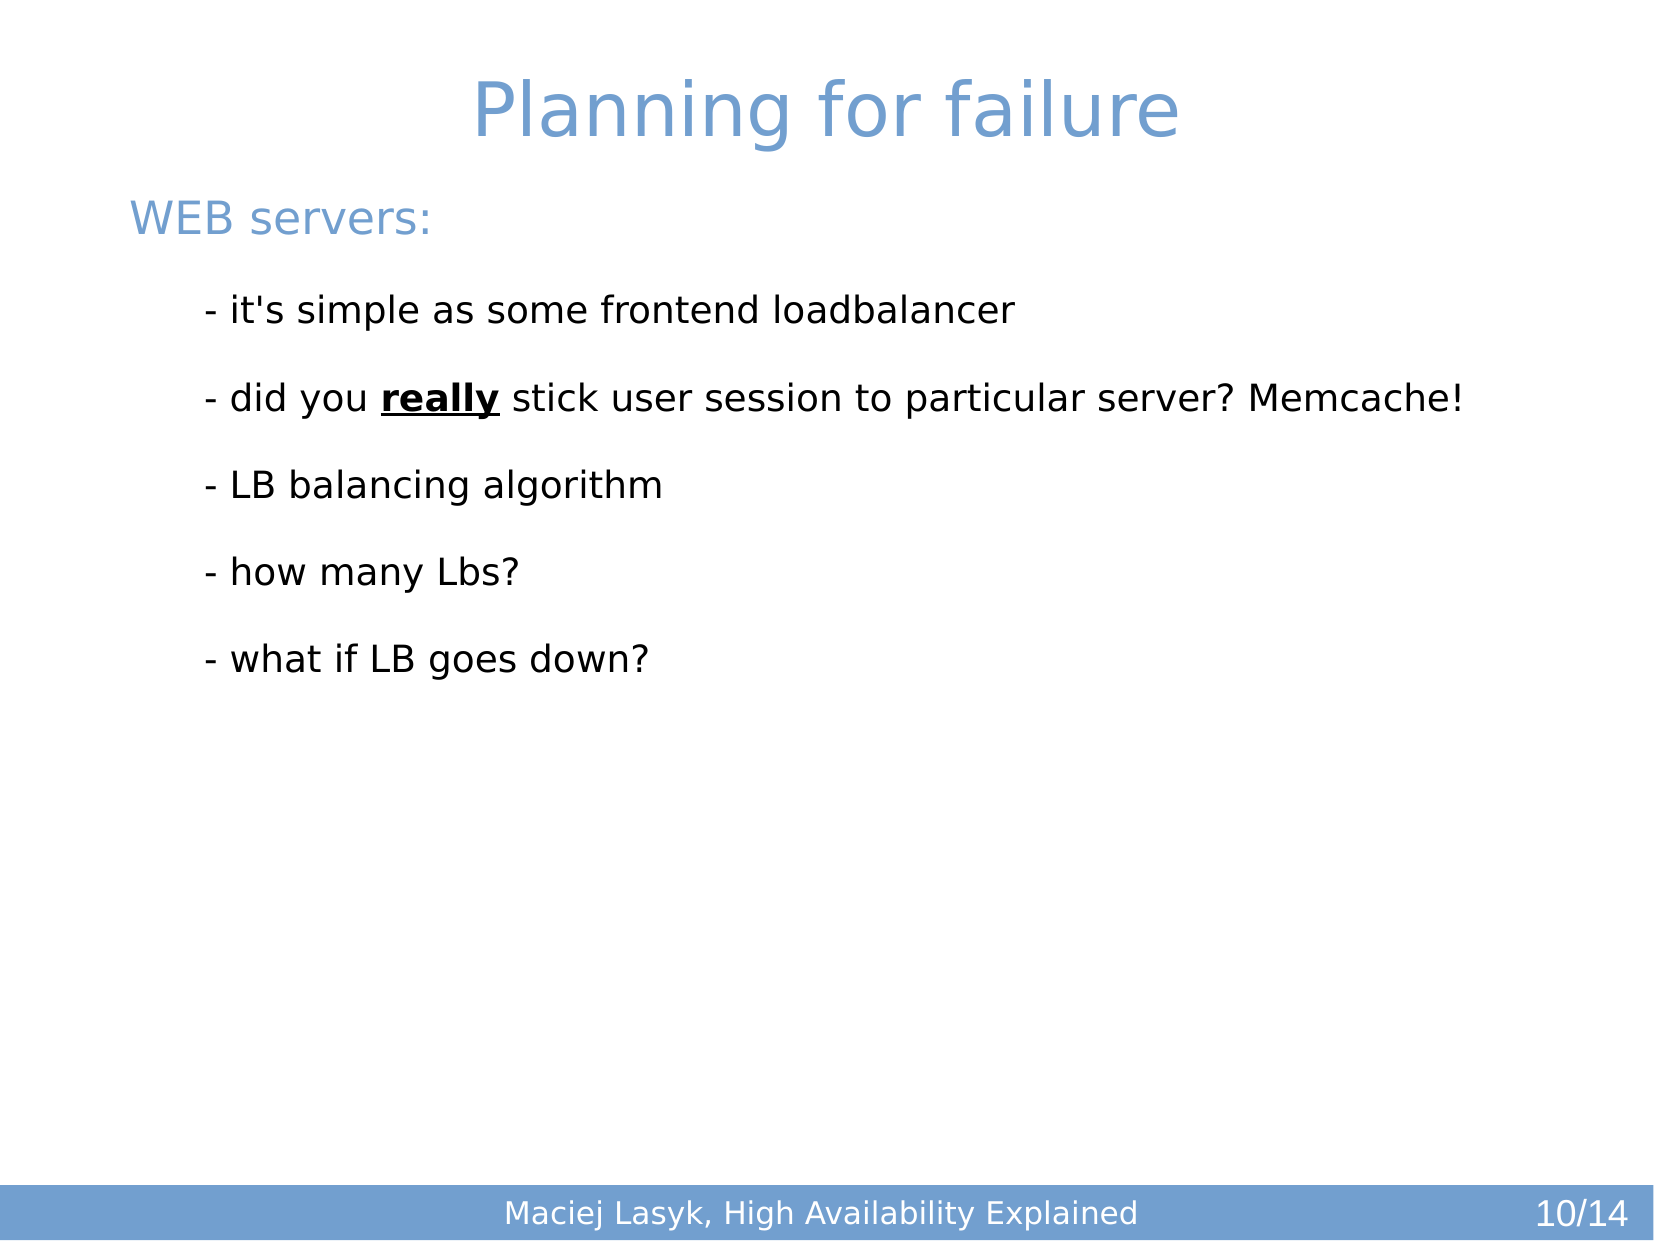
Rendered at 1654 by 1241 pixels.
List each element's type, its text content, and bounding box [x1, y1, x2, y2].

text_box [0, 1185, 1509, 1241]
text_box [1644, 1185, 1654, 1241]
text_box WEB servers: - it's simple as some frontend loadbalancer - did you really stick user session to particular server? Memcache! - LB balancing algorithm - how many Lbs? - what if LB goes down? [114, 185, 1481, 689]
text_box 10/14 [1509, 1185, 1644, 1241]
text_box Planning for failure [456, 60, 1197, 163]
text_box Maciej Lasyk, High Availability Explained [489, 1188, 1165, 1240]
